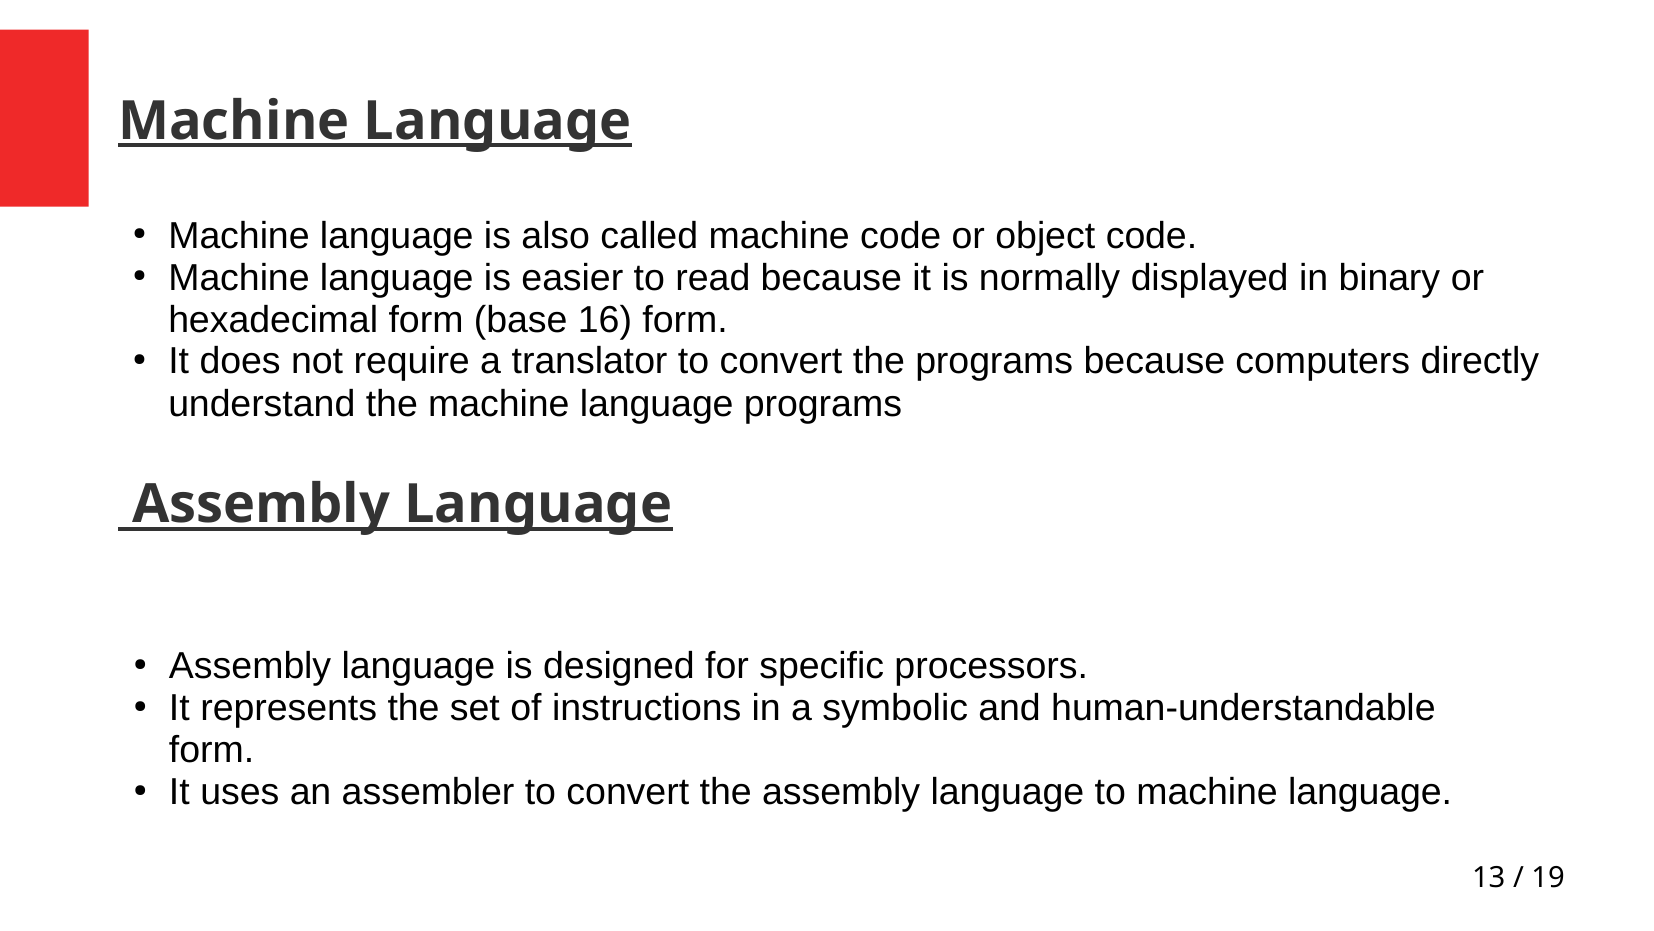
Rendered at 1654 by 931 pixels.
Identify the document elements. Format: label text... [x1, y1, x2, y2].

text_box Assembly language is designed for specific processors. It represents the set of instructions in a symbolic and human-understandable form. It uses an assembler to convert the assembly language to machine language. [118, 637, 1512, 779]
title Assembly Language [118, 413, 1595, 591]
title Machine Language [118, 29, 1595, 207]
text_box Machine language is also called machine code or object code. Machine language is easier to read because it is normally displayed in binary or hexadecimal form (base 16) form. It does not require a translator to convert the programs because computers directly understand the machine language programs [118, 206, 1565, 413]
